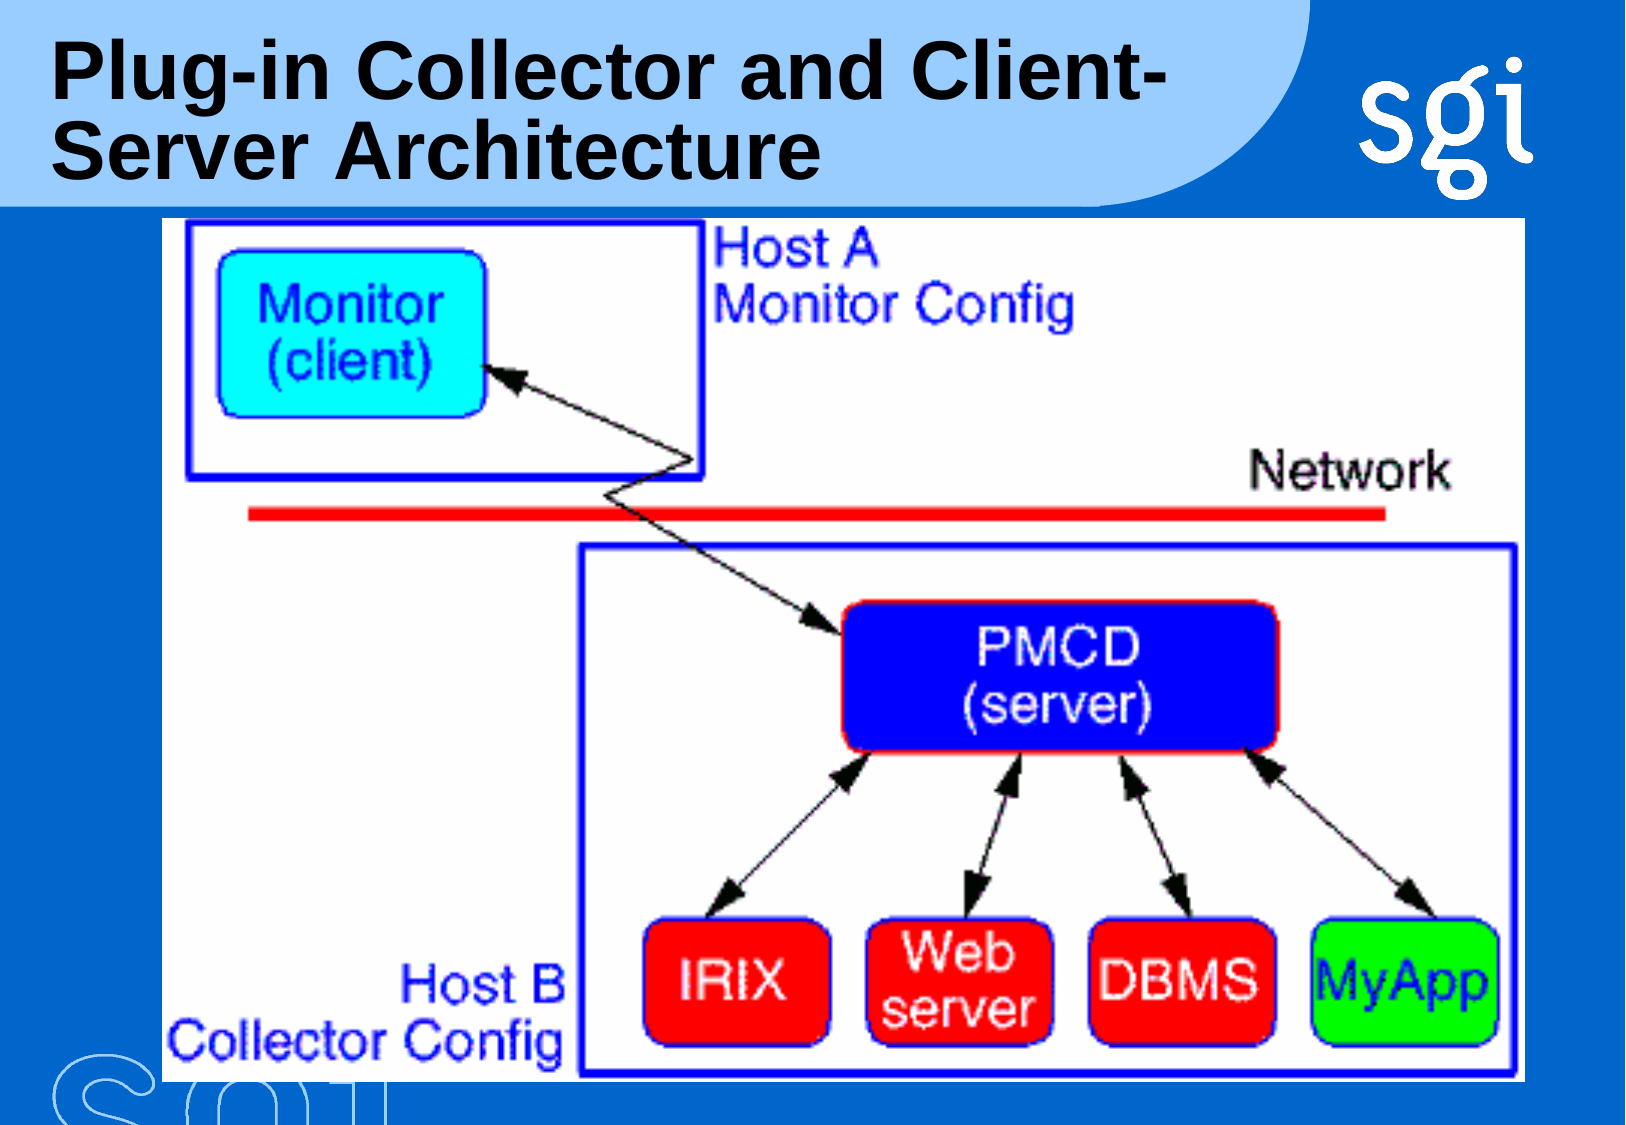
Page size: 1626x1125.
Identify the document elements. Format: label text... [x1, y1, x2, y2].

title Plug-in Collector and Client-Server Architecture [36, 24, 1318, 208]
picture [162, 218, 1525, 1082]
